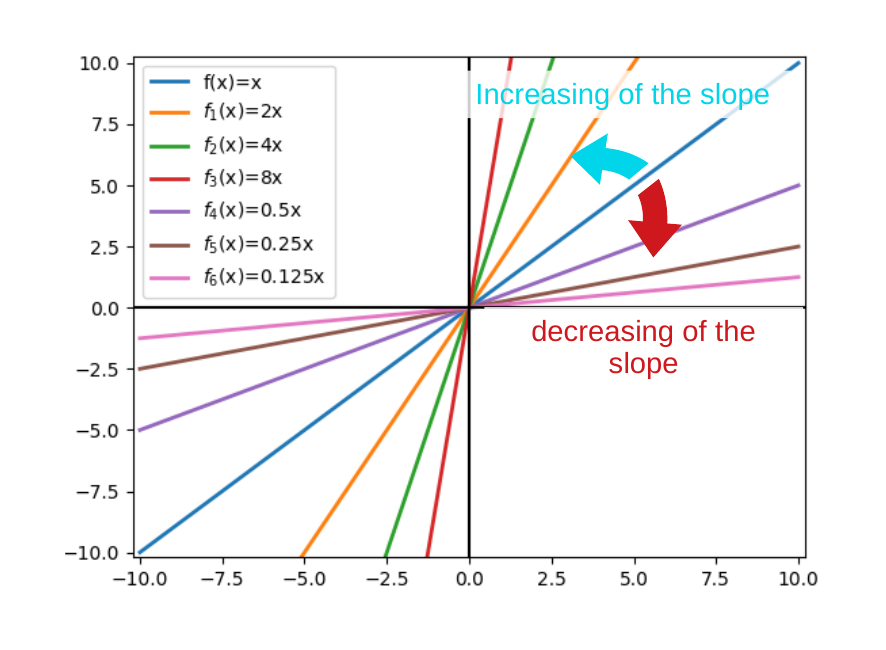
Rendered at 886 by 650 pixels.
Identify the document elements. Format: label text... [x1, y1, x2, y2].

text_box Increasing of the slope [460, 70, 792, 119]
picture [65, 47, 821, 603]
text_box decreasing of the slope [484, 307, 804, 388]
text_box [628, 178, 682, 258]
text_box [570, 133, 649, 185]
